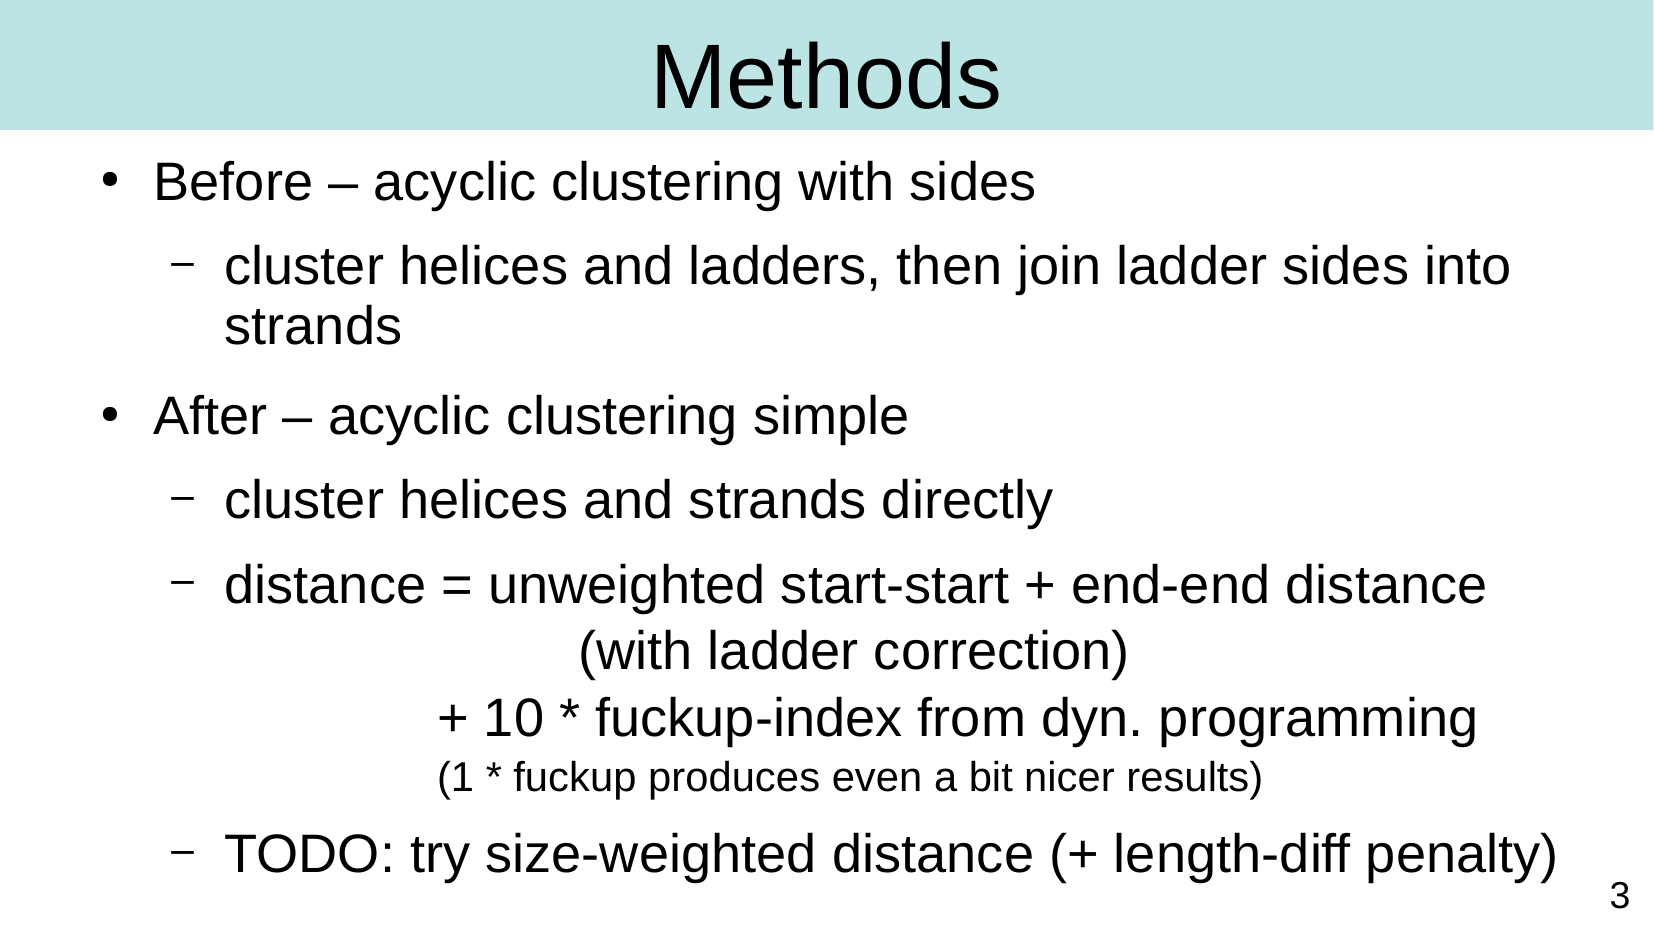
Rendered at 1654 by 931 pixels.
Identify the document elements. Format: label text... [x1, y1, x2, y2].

title Methods [82, 11, 1571, 142]
text_box <number> [1444, 866, 1646, 924]
text_box [0, 0, 1654, 130]
list Before – acyclic clustering with sides cluster helices and ladders, then join ladder sides into strands After – acyclic clustering simple cluster helices and strands directly distance = unweighted start-start + end-end distance (with ladder correction) + 10 * fuckup-index from dyn. programming (1 * fuckup produces even a bit nicer results) TODO: try size-weighted distance (+ length-diff penalty) [82, 151, 1571, 928]
